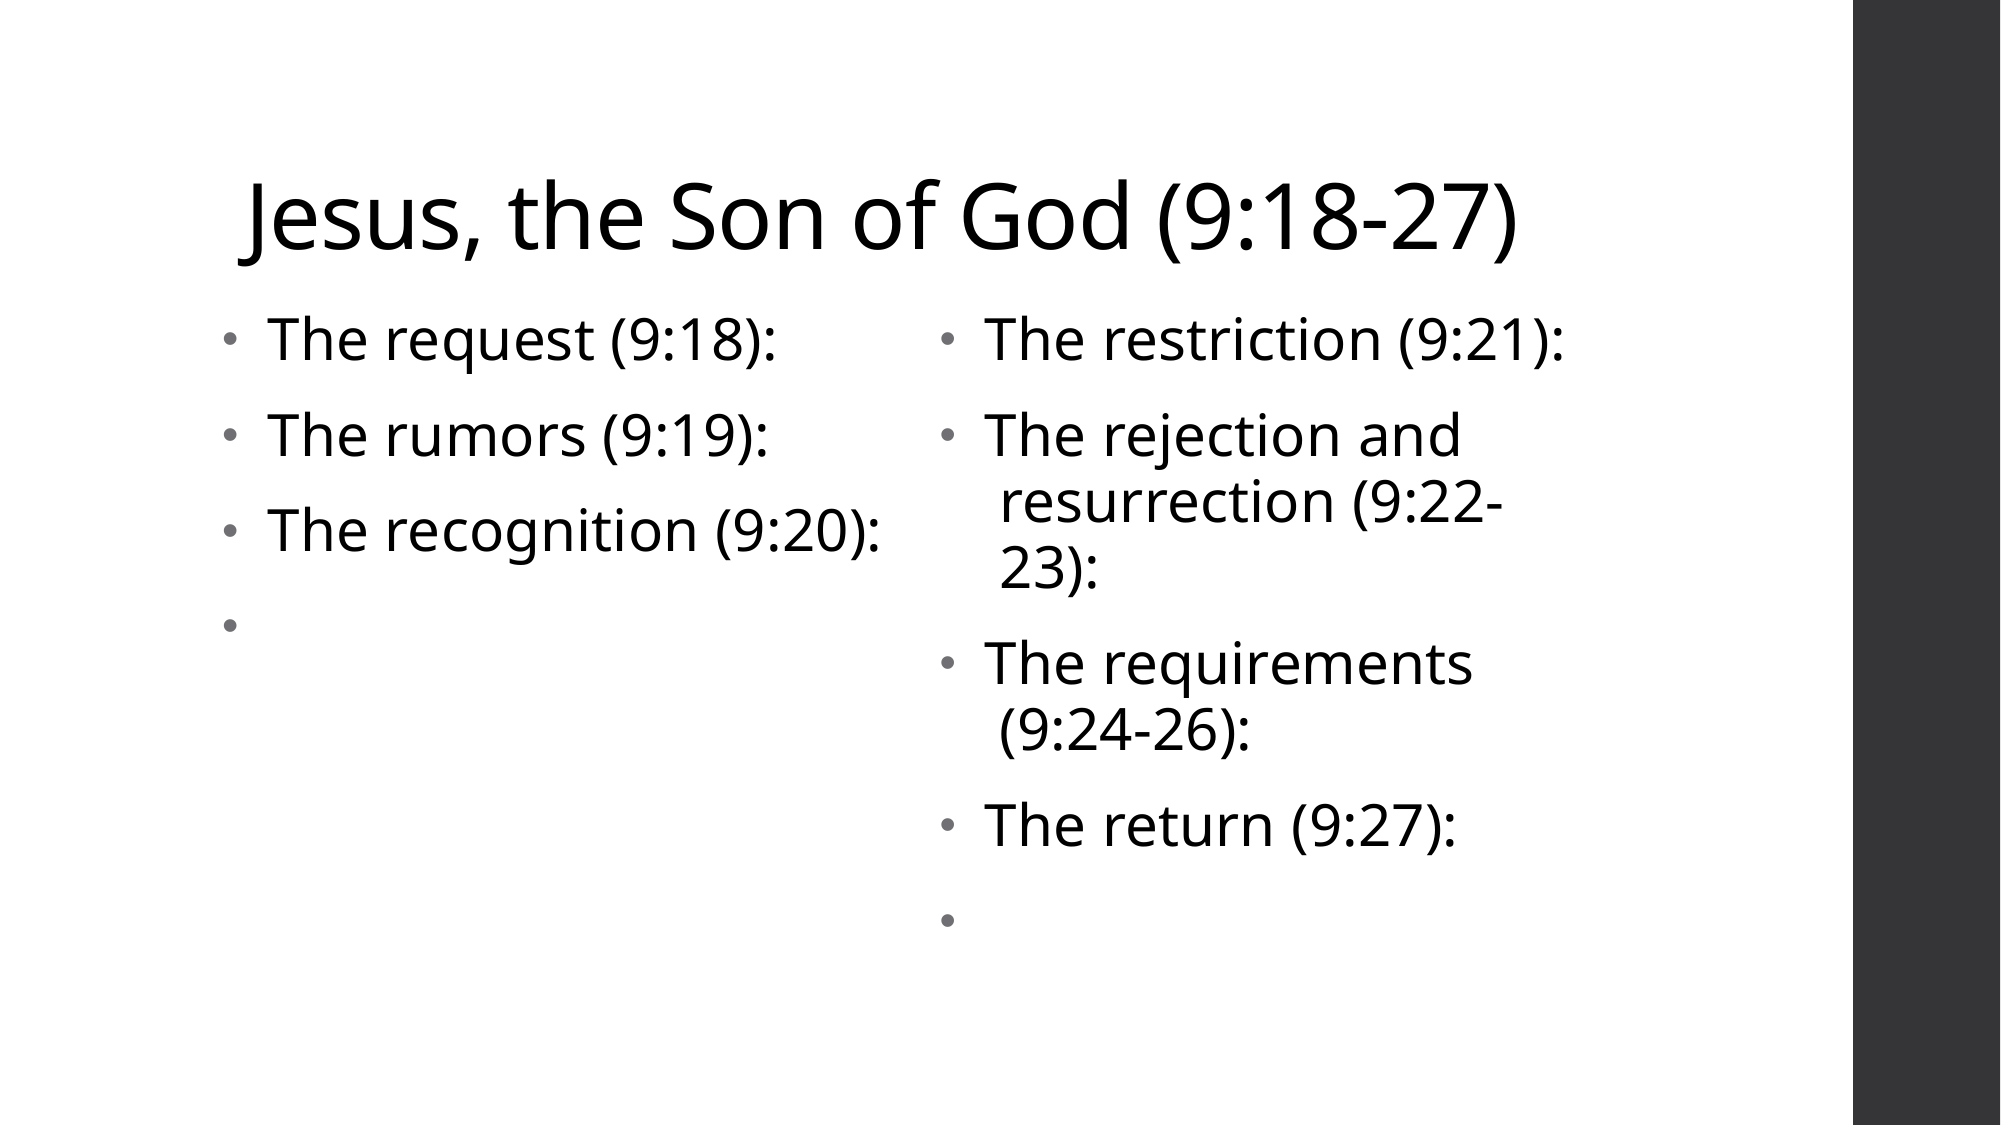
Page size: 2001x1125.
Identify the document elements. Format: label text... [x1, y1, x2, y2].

list The request (9:18): The rumors (9:19): The recognition (9:20): [207, 299, 900, 1014]
list The restriction (9:21): The rejection and resurrection (9:22-23): The requirements (9:24-26): The return (9:27): [924, 299, 1617, 1014]
title Jesus, the Son of God (9:18-27) [206, 60, 1797, 278]
